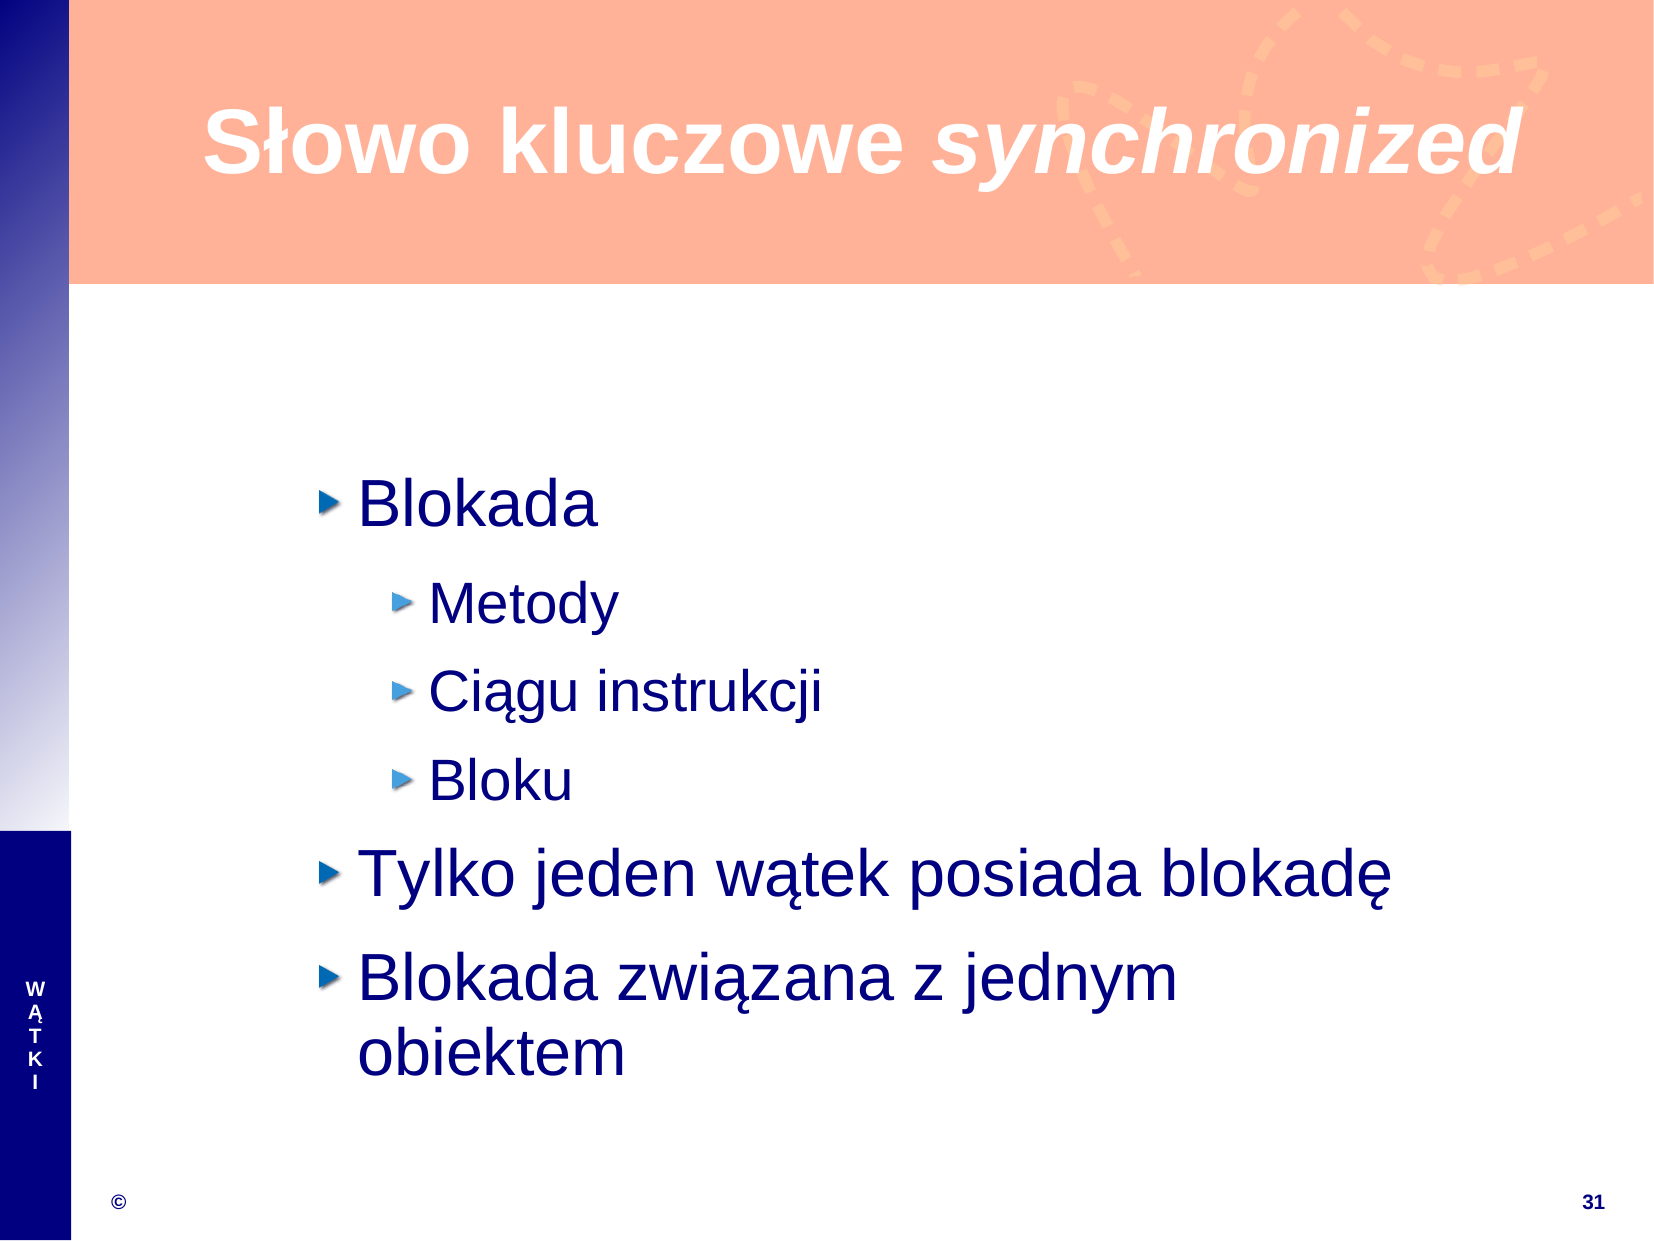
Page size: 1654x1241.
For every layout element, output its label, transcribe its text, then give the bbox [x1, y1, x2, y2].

list Blokada Metody Ciągu instrukcji Bloku Tylko jeden wątek posiada blokadę Blokada związana z jednym obiektem [286, 466, 1440, 1090]
text_box W Ą T K I [0, 830, 71, 1241]
title Słowo kluczowe synchronized [72, 37, 1654, 246]
